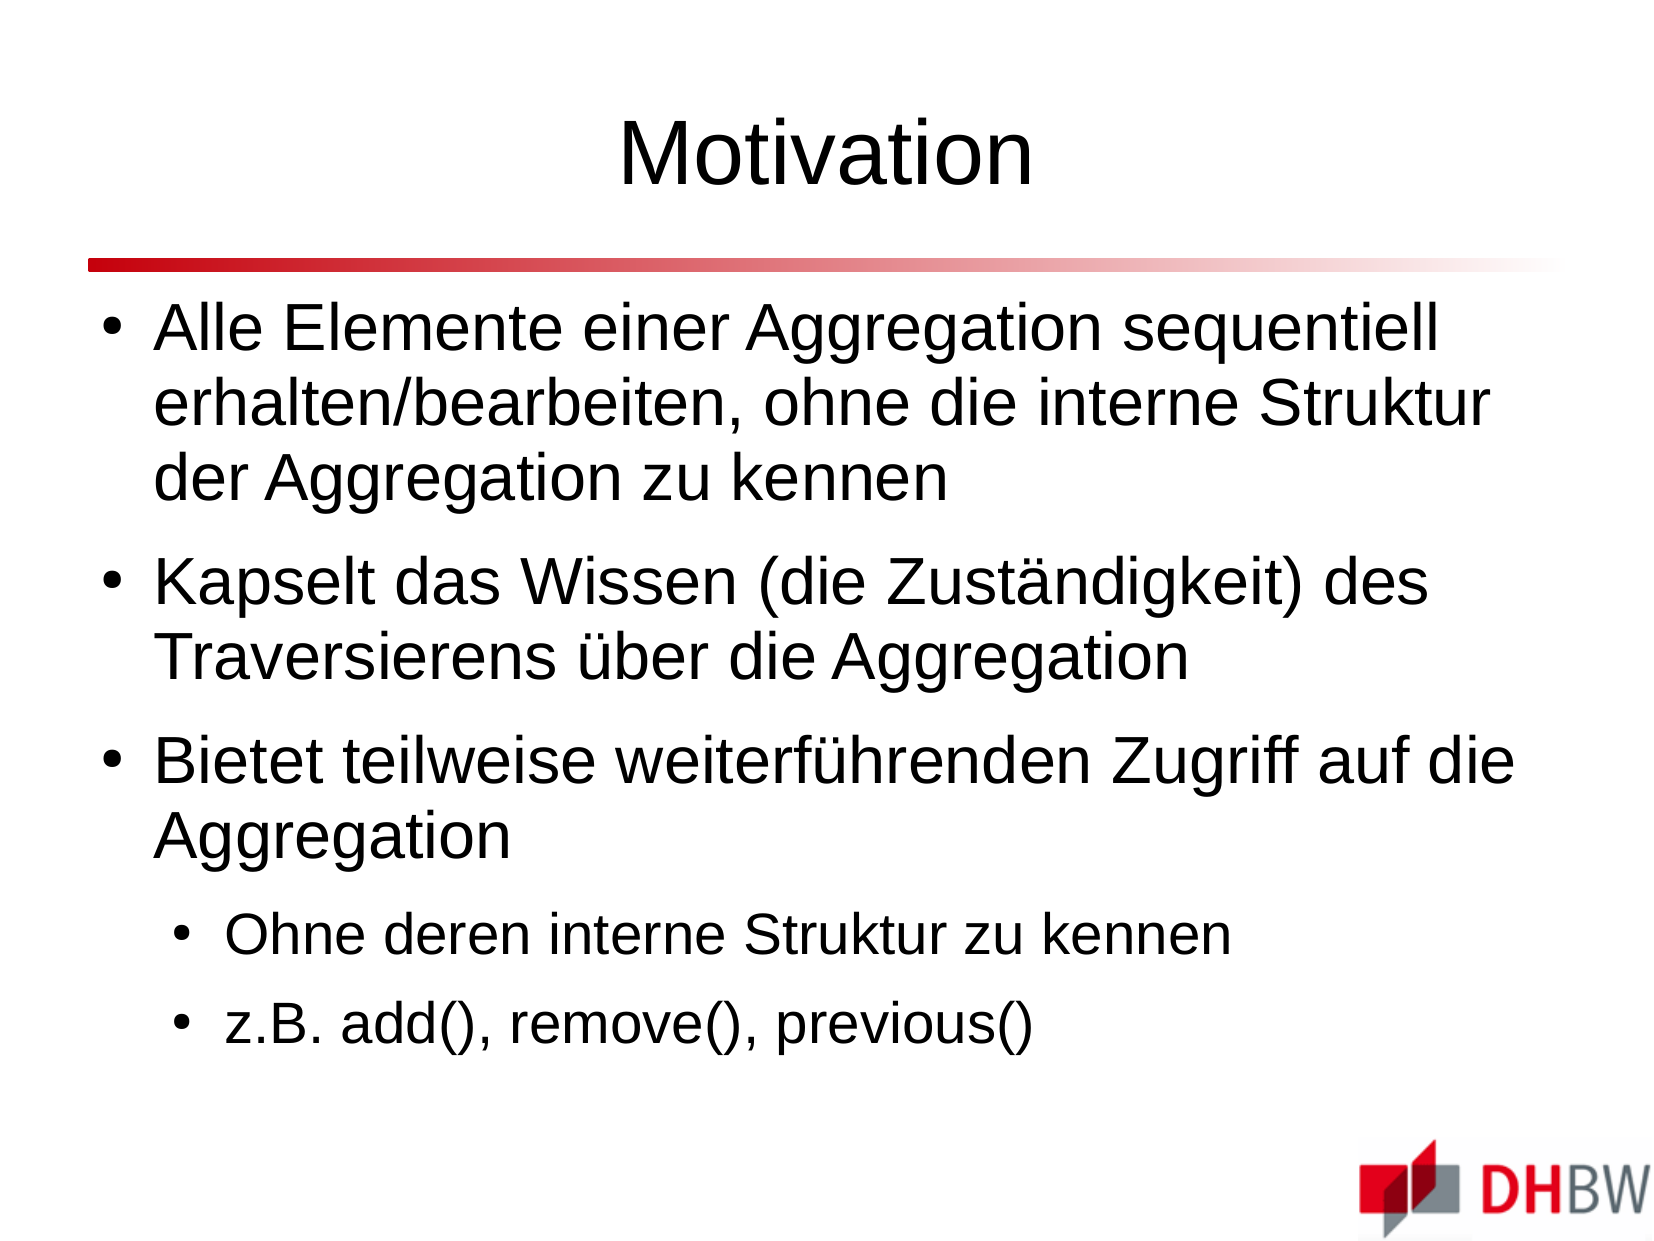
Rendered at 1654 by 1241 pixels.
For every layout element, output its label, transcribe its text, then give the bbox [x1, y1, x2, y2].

list Alle Elemente einer Aggregation sequentiell erhalten/bearbeiten, ohne die interne Struktur der Aggregation zu kennen Kapselt das Wissen (die Zuständigkeit) des Traversierens über die Aggregation Bietet teilweise weiterführenden Zugriff auf die Aggregation Ohne deren interne Struktur zu kennen z.B. add(), remove(), previous() [82, 290, 1571, 1094]
picture [1358, 1137, 1652, 1241]
title Motivation [82, 56, 1571, 250]
